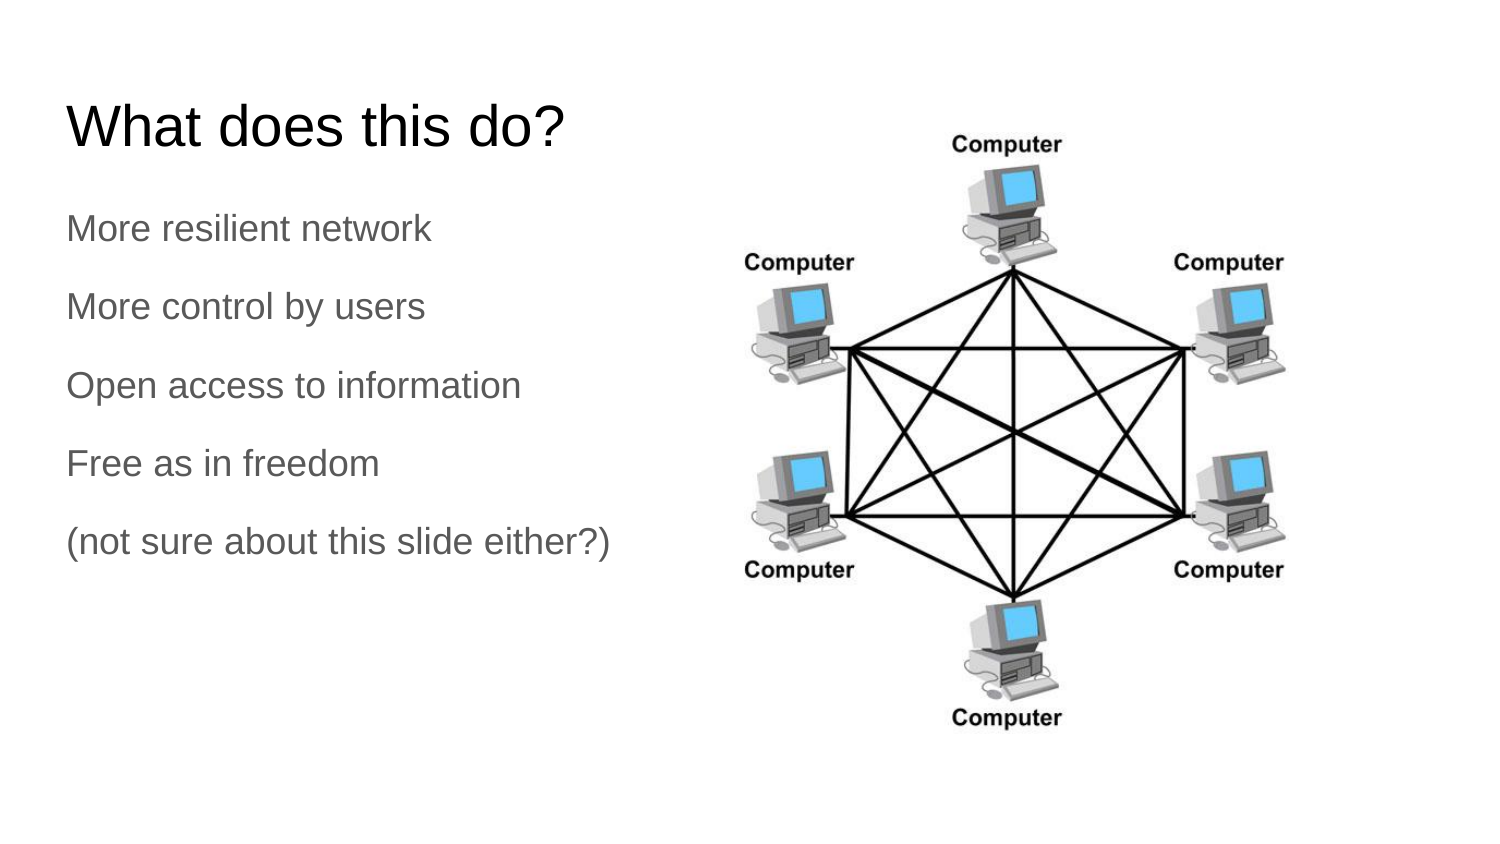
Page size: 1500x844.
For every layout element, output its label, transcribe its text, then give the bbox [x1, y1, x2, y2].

title What does this do? [51, 72, 1449, 167]
picture [744, 132, 1289, 736]
list More resilient network More control by users Open access to information Free as in freedom (not sure about this slide either?) [51, 189, 1449, 750]
